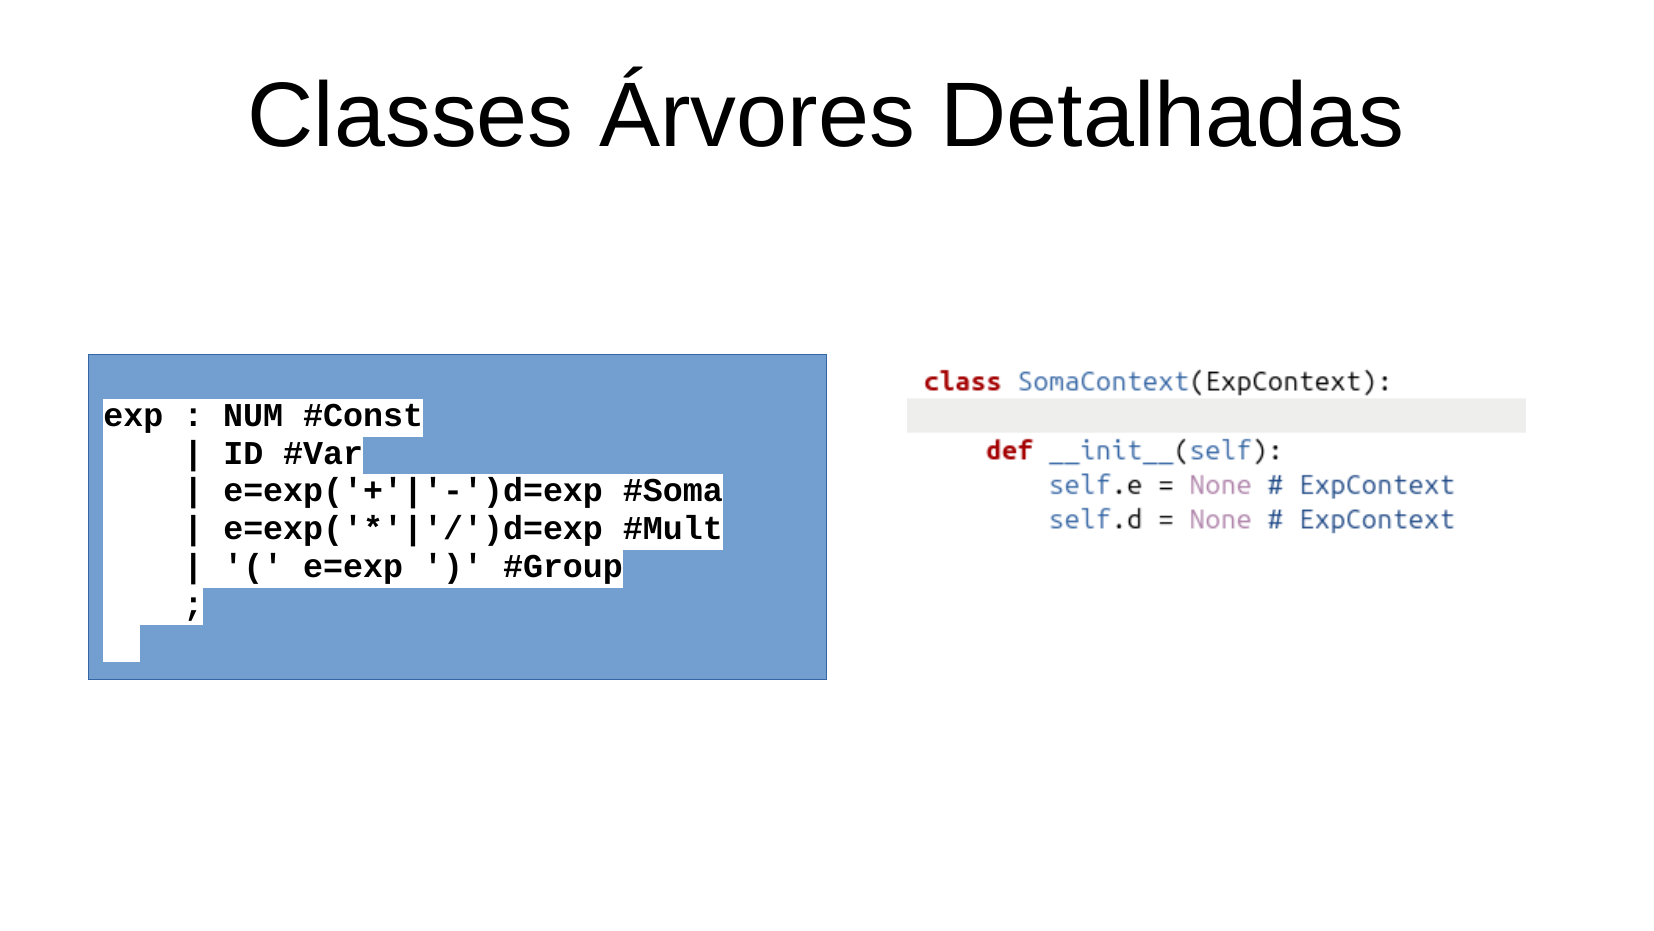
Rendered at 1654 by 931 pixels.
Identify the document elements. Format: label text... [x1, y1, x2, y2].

picture [907, 350, 1526, 582]
text_box exp : NUM #Const | ID #Var | e=exp('+'|'-')d=exp #Soma | e=exp('*'|'/')d=exp #Mult | '(' e=exp ')' #Group ; [88, 354, 827, 680]
title Classes Árvores Detalhadas [82, 37, 1571, 193]
